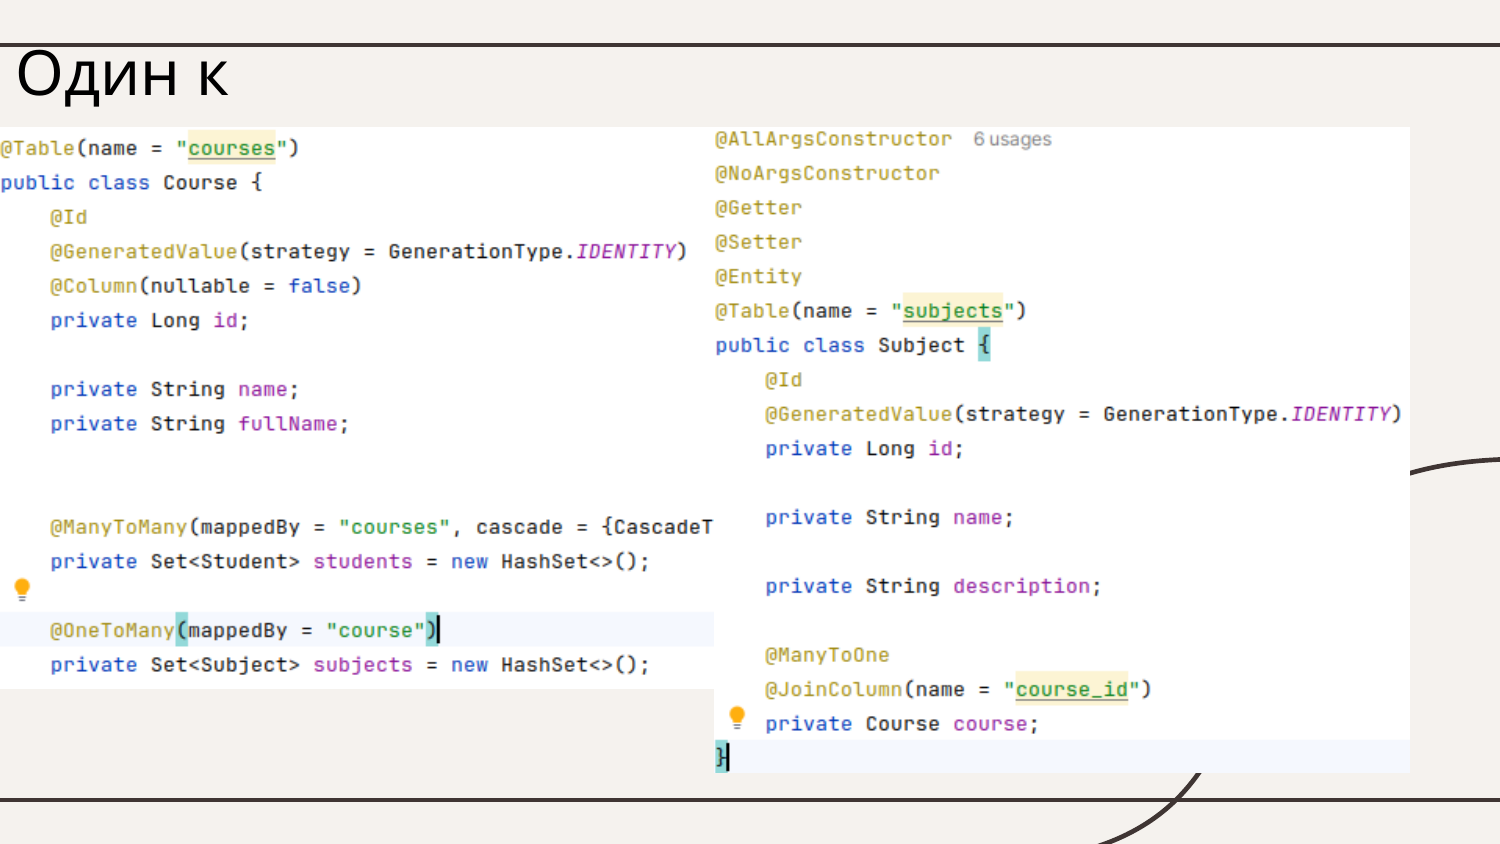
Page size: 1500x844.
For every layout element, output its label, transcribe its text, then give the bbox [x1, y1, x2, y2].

picture [0, 127, 1410, 773]
title Один к многим [0, 18, 479, 113]
